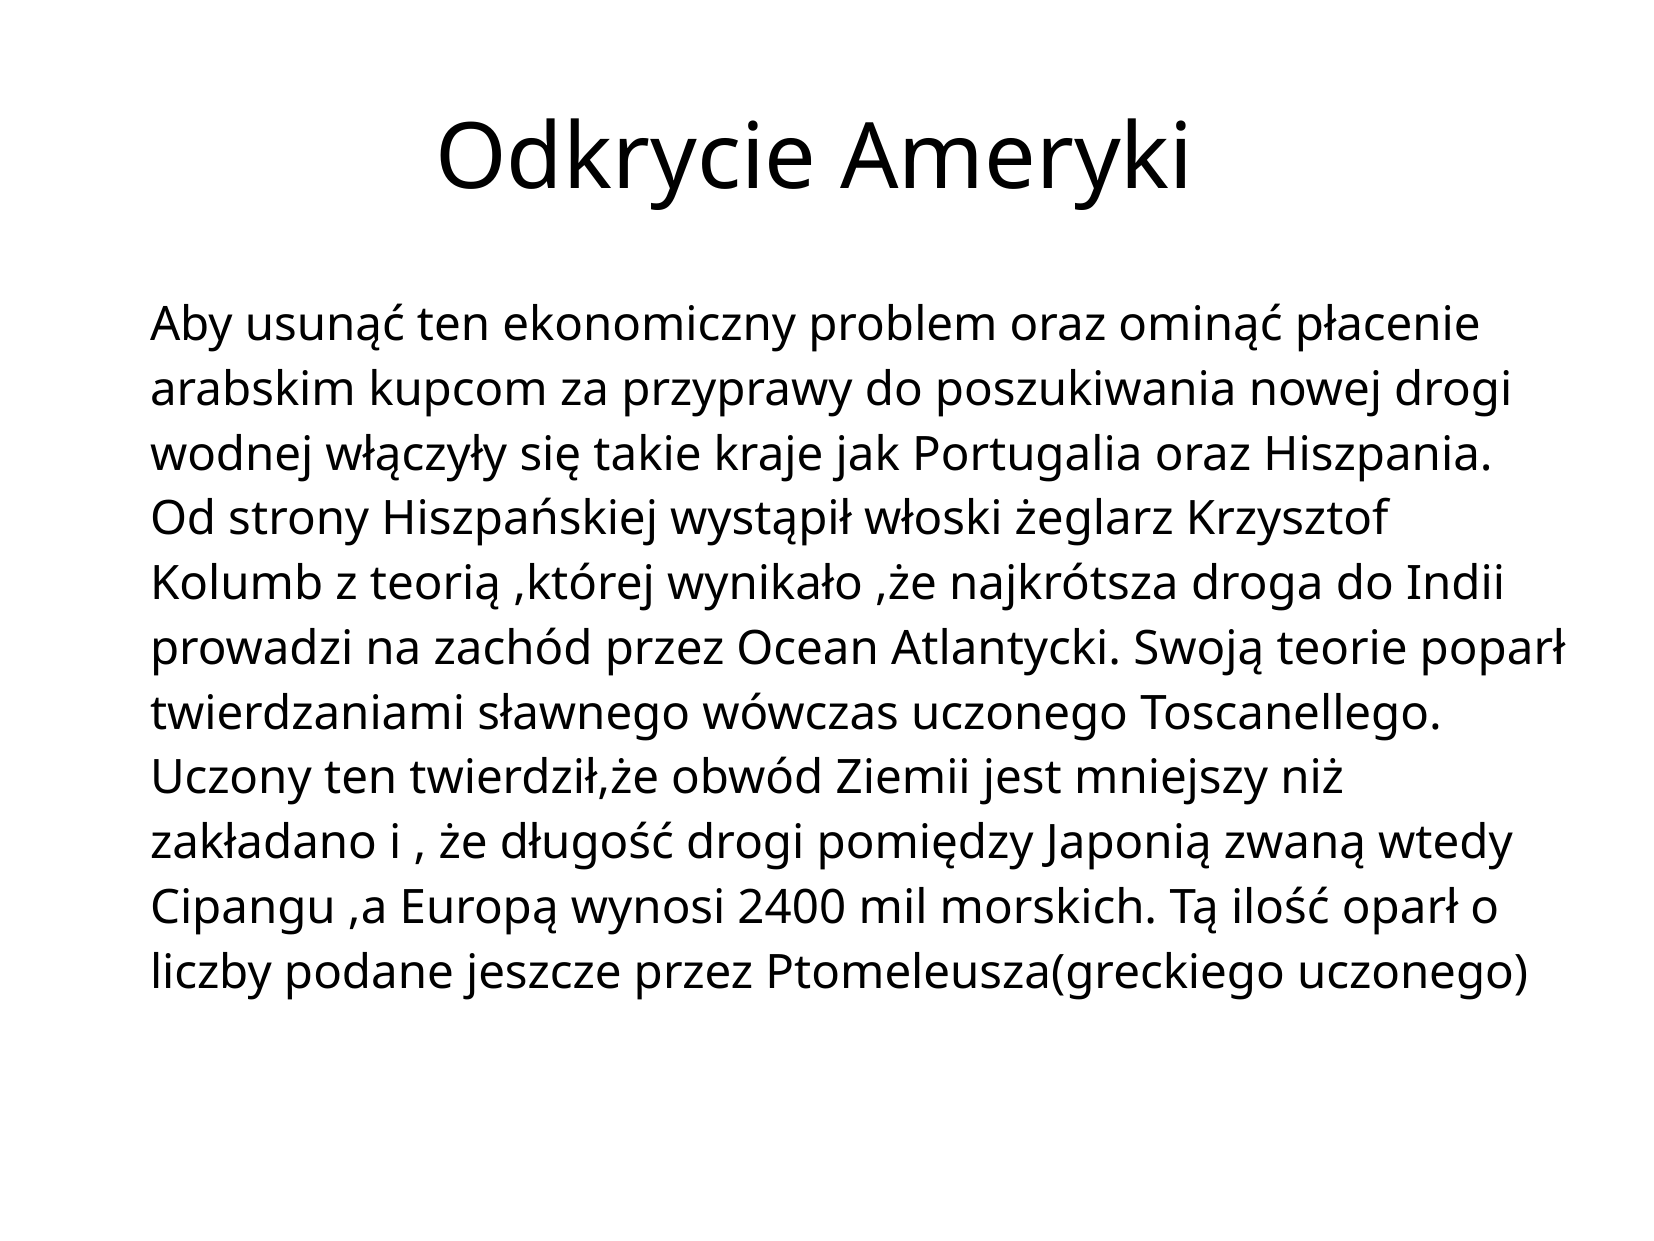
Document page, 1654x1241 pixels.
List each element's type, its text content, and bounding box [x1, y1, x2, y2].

title Odkrycie Ameryki [82, 49, 1571, 257]
list Aby usunąć ten ekonomiczny problem oraz ominąć płacenie arabskim kupcom za przyprawy do poszukiwania nowej drogi wodnej włączyły się takie kraje jak Portugalia oraz Hiszpania. Od strony Hiszpańskiej wystąpił włoski żeglarz Krzysztof Kolumb z teorią ,której wynikało ,że najkrótsza droga do Indii prowadzi na zachód przez Ocean Atlantycki. Swoją teorie poparł twierdzaniami sławnego wówczas uczonego Toscanellego. Uczony ten twierdził,że obwód Ziemii jest mniejszy niż zakładano i , że długość drogi pomiędzy Japonią zwaną wtedy Cipangu ,a Europą wynosi 2400 mil morskich. Tą ilość oparł o liczby podane jeszcze przez Ptomeleusza(greckiego uczonego) [82, 290, 1571, 1010]
